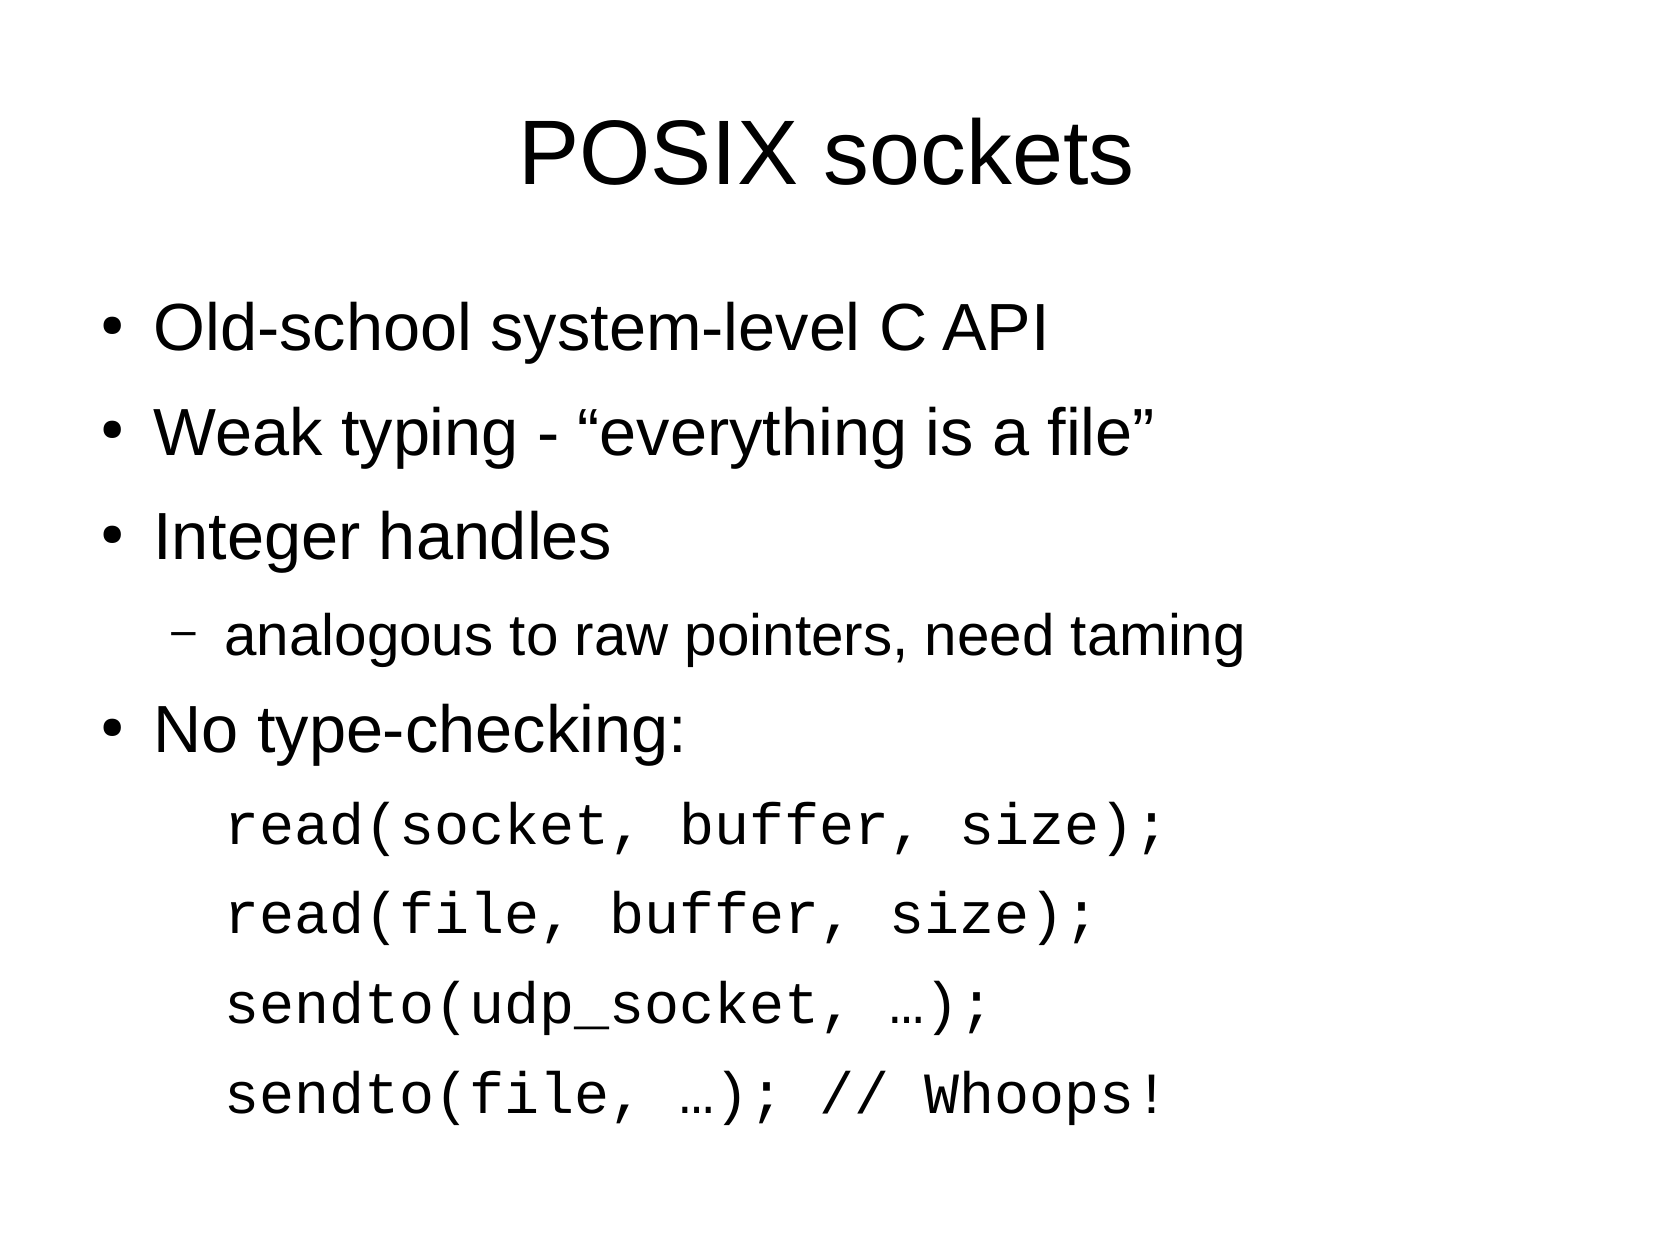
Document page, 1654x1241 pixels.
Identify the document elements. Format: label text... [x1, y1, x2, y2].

list Old-school system-level C API Weak typing - “everything is a file” Integer handles analogous to raw pointers, need taming No type-checking: read(socket, buffer, size); read(file, buffer, size); sendto(udp_socket, …); sendto(file, …); // Whoops! [82, 290, 1571, 1116]
title POSIX sockets [82, 49, 1571, 257]
